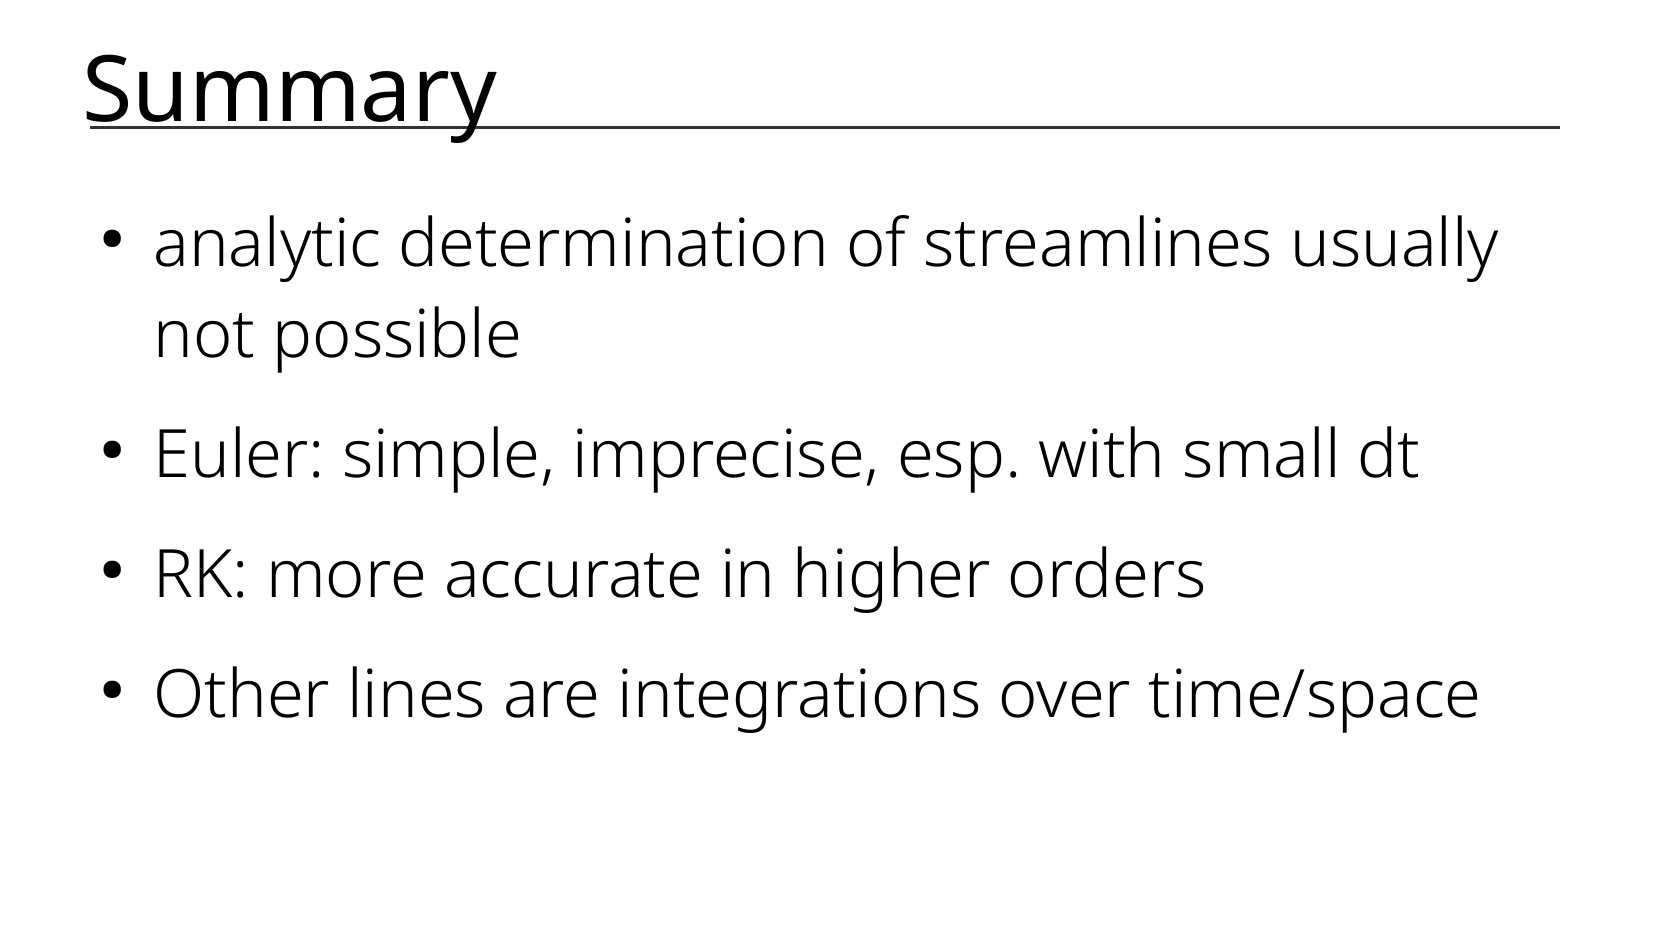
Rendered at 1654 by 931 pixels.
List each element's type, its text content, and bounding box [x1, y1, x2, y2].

list analytic determination of streamlines usually not possible Euler: simple, imprecise, esp. with small dt RK: more accurate in higher orders Other lines are integrations over time/space [82, 195, 1571, 811]
title Summary [82, 32, 1571, 140]
